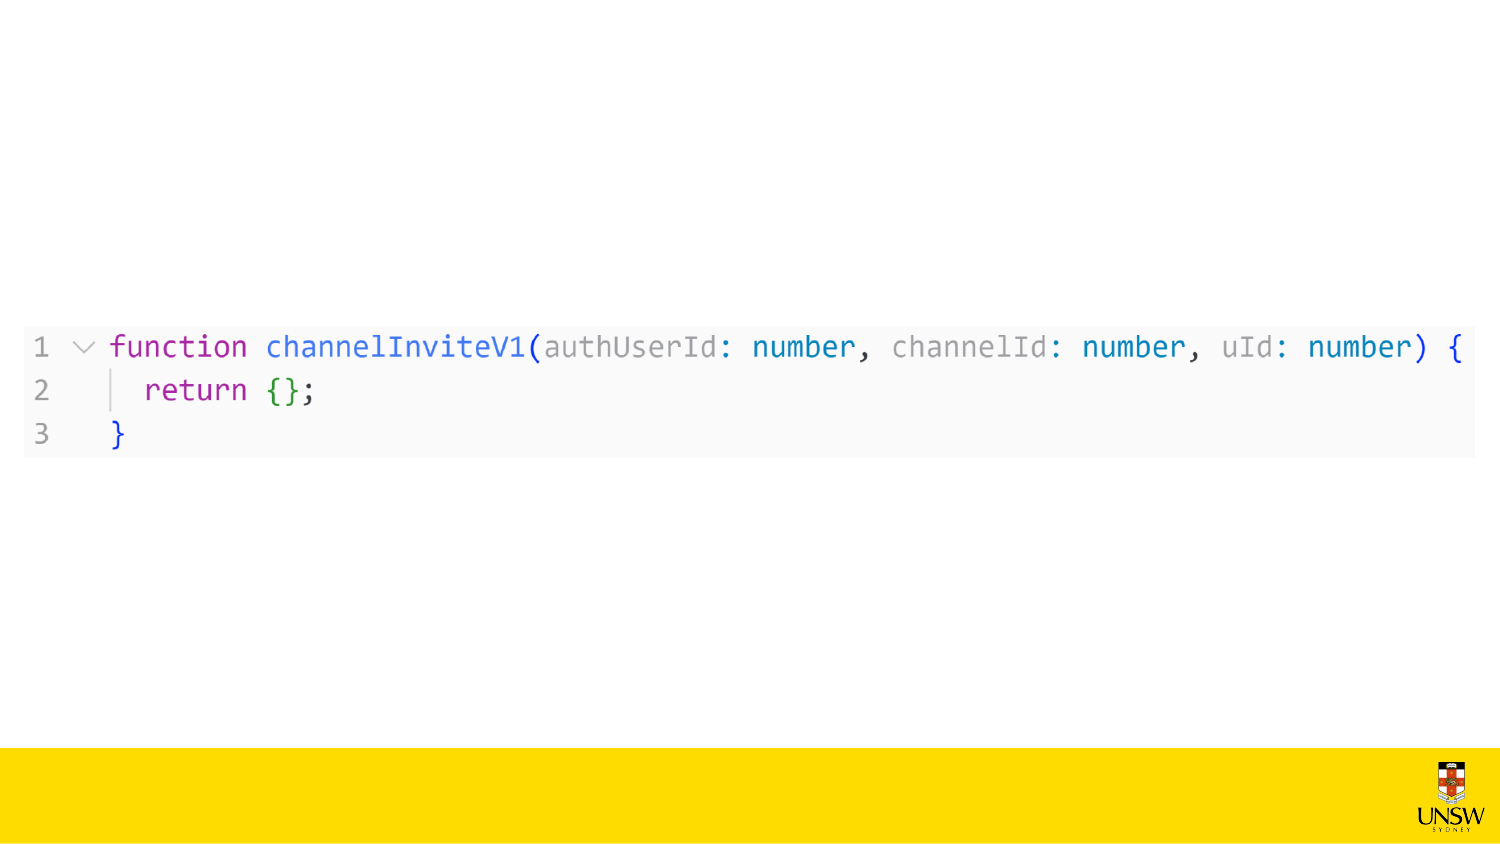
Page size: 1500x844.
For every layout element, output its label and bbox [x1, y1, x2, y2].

picture [24, 326, 1475, 458]
picture [1418, 762, 1485, 832]
